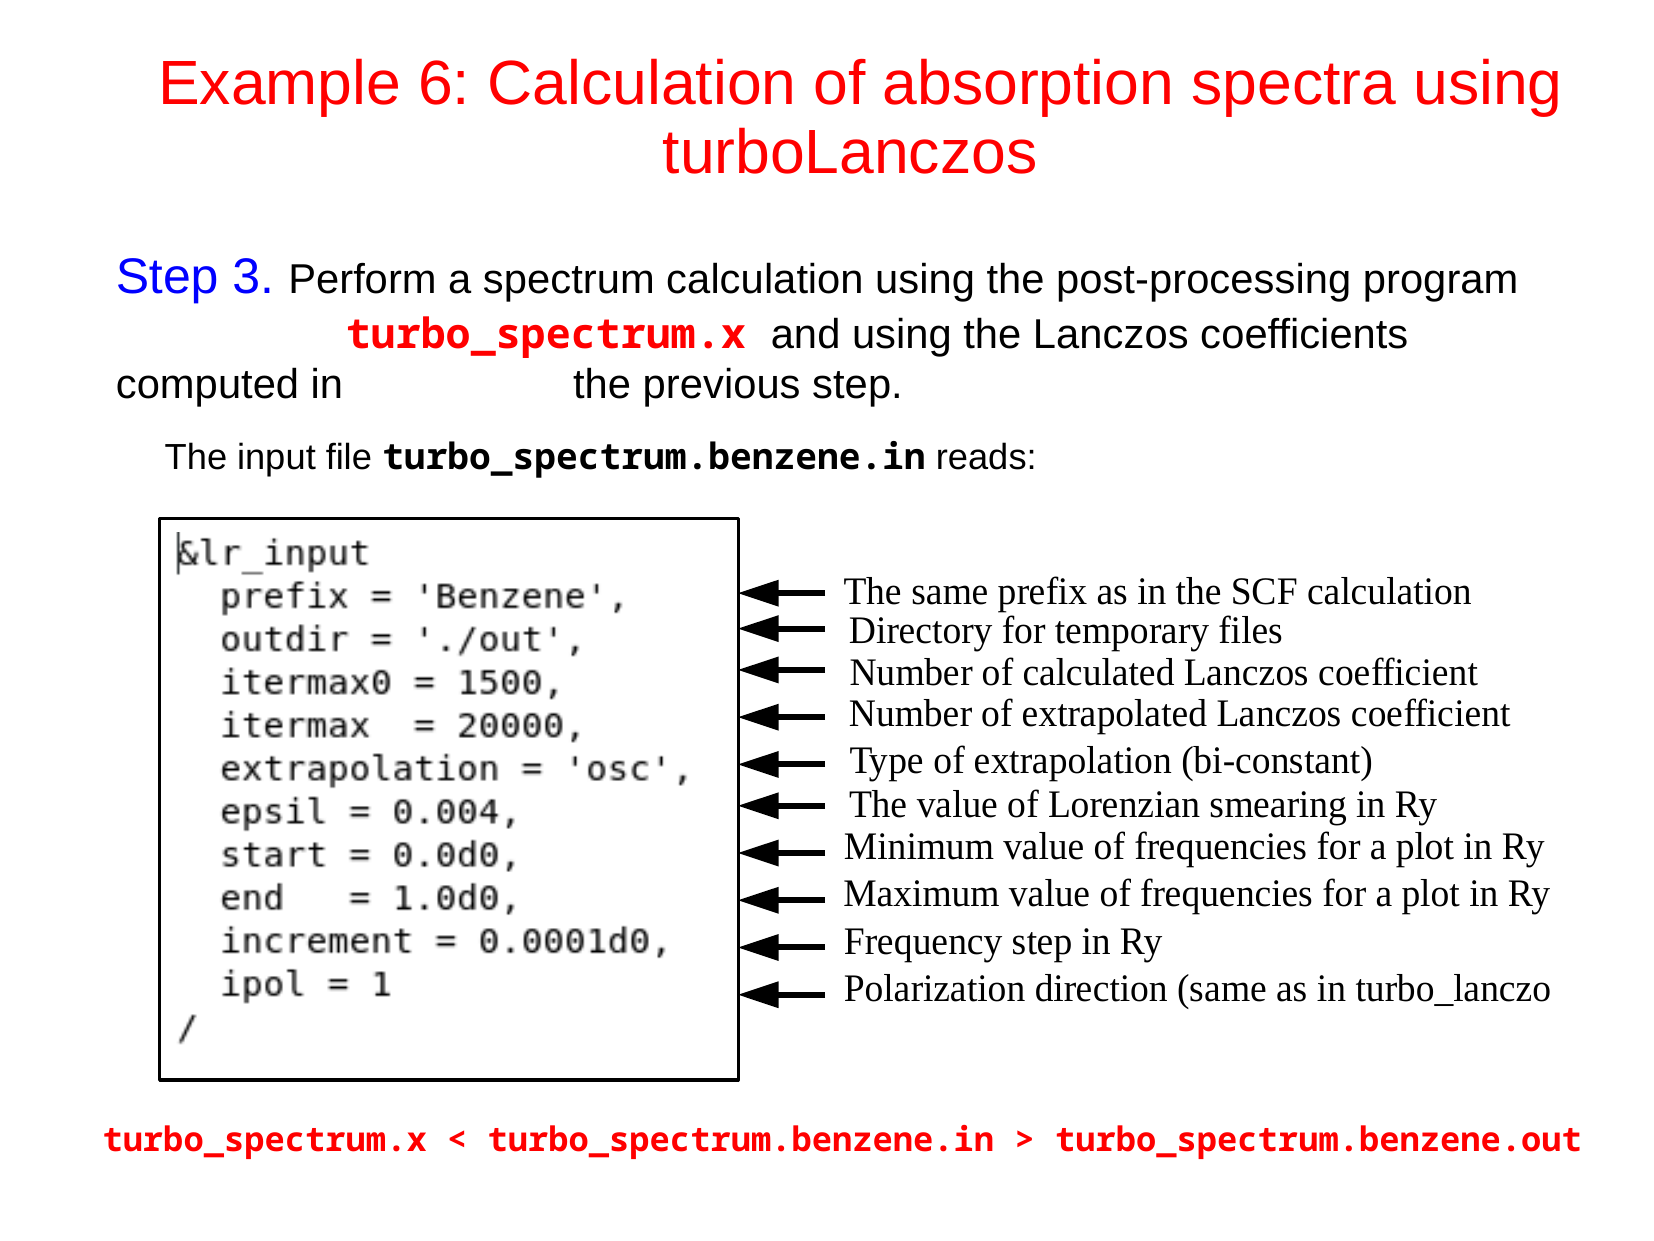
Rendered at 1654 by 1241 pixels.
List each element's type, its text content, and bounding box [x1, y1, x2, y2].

list Step 3. Perform a spectrum calculation using the post-processing program turbo_spectrum.x and using the Lanczos coefficients computed in the previous step. [45, 247, 1597, 423]
list turbo_spectrum.x < turbo_spectrum.benzene.in > turbo_spectrum.benzene.out [38, 1115, 1644, 1201]
picture [173, 532, 704, 1054]
text_box Example 6: Calculation of absorption spectra using turboLanczos [16, 33, 1654, 202]
list The input file turbo_spectrum.benzene.in reads: [102, 430, 1085, 511]
chart [723, 446, 1556, 1027]
